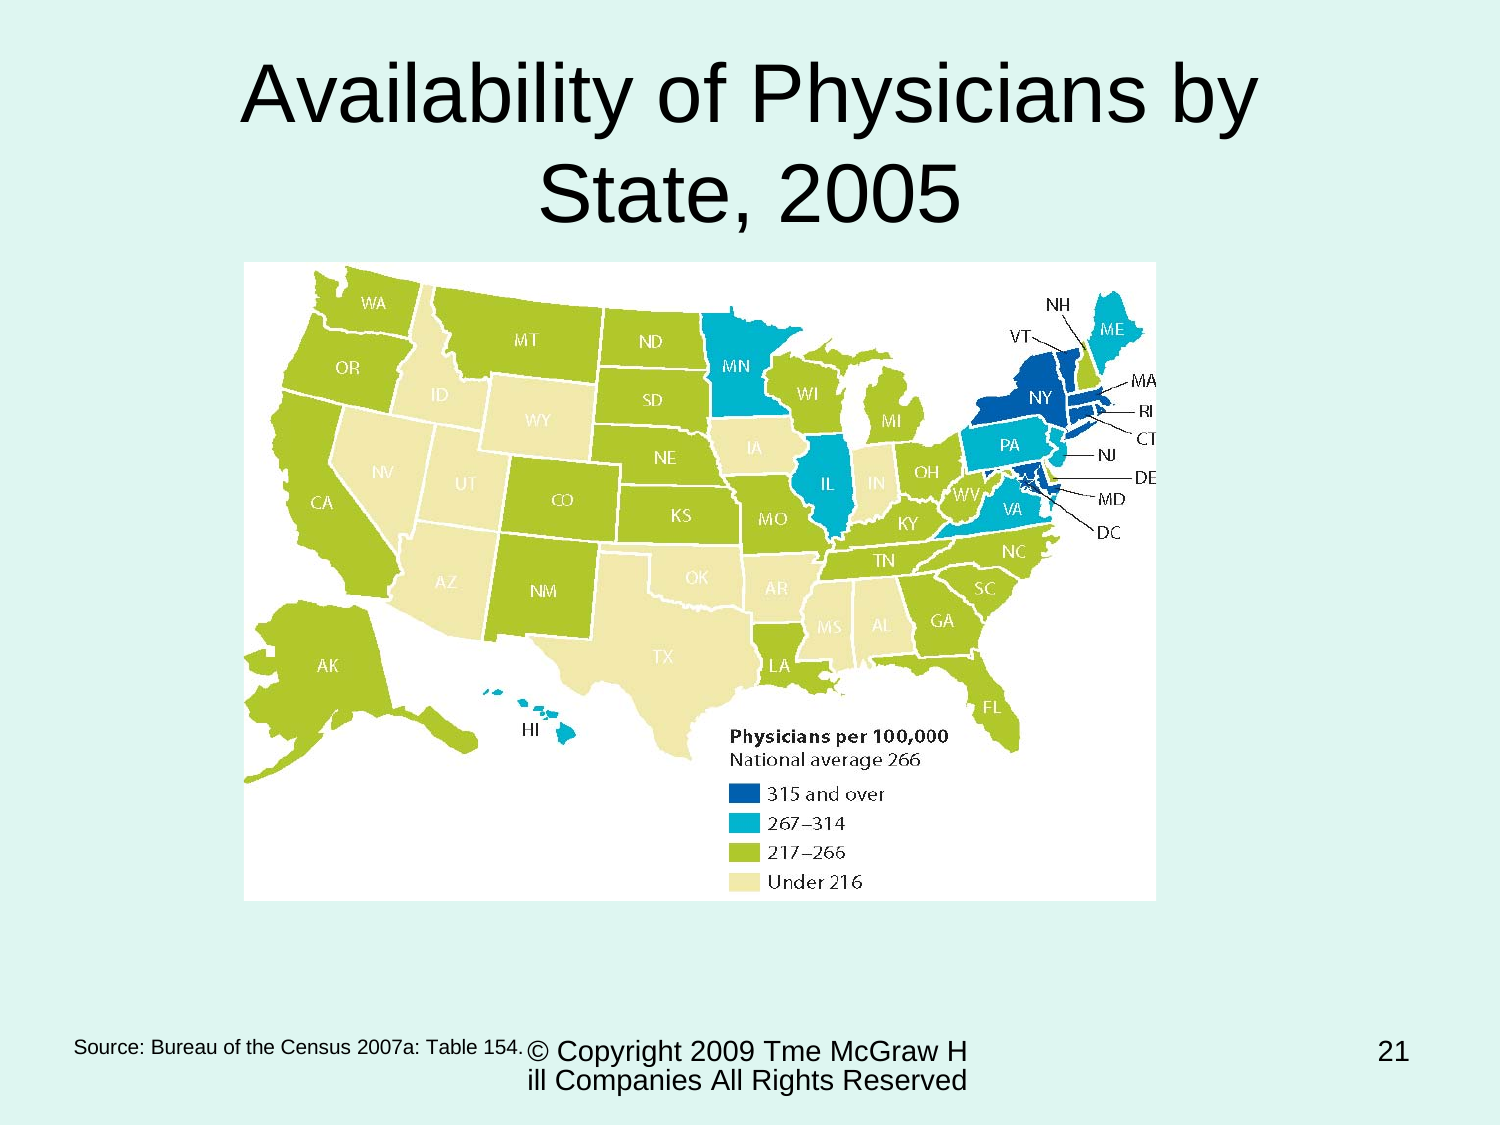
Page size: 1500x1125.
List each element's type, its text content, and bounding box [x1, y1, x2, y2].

text_box Source: Bureau of the Census 2007a: Table 154. [58, 1025, 539, 1067]
title Availability of Physicians by State, 2005 [75, 45, 1426, 233]
picture [243, 262, 1157, 901]
